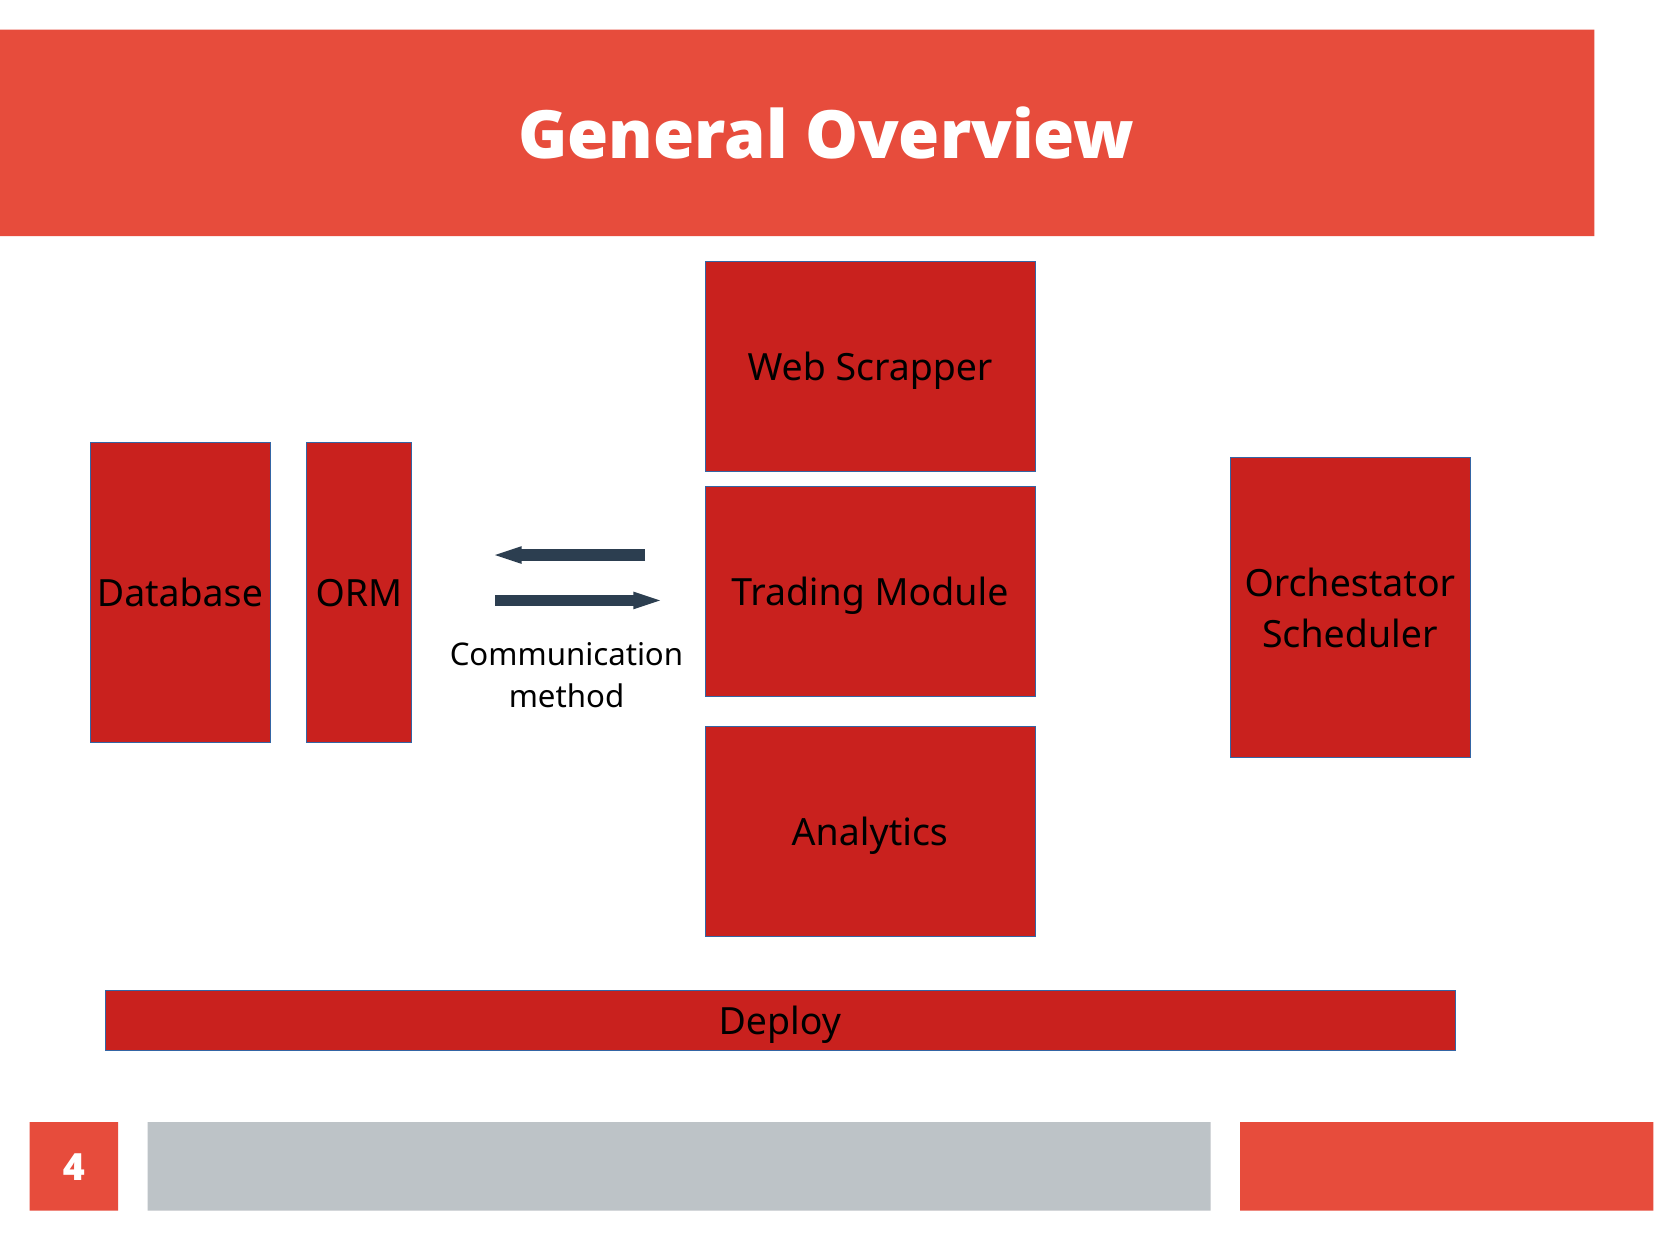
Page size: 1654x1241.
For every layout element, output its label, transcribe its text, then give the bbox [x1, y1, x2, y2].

text_box Deploy [105, 990, 1456, 1051]
text_box Communication method [435, 624, 714, 712]
title General Overview [59, 59, 1595, 207]
text_box Trading Module [705, 486, 1036, 697]
text_box Web Scrapper [705, 261, 1036, 472]
text_box ORM [306, 442, 412, 743]
text_box Analytics [705, 726, 1036, 937]
text_box Database [90, 442, 271, 743]
text_box Orchestator Scheduler [1230, 457, 1471, 758]
